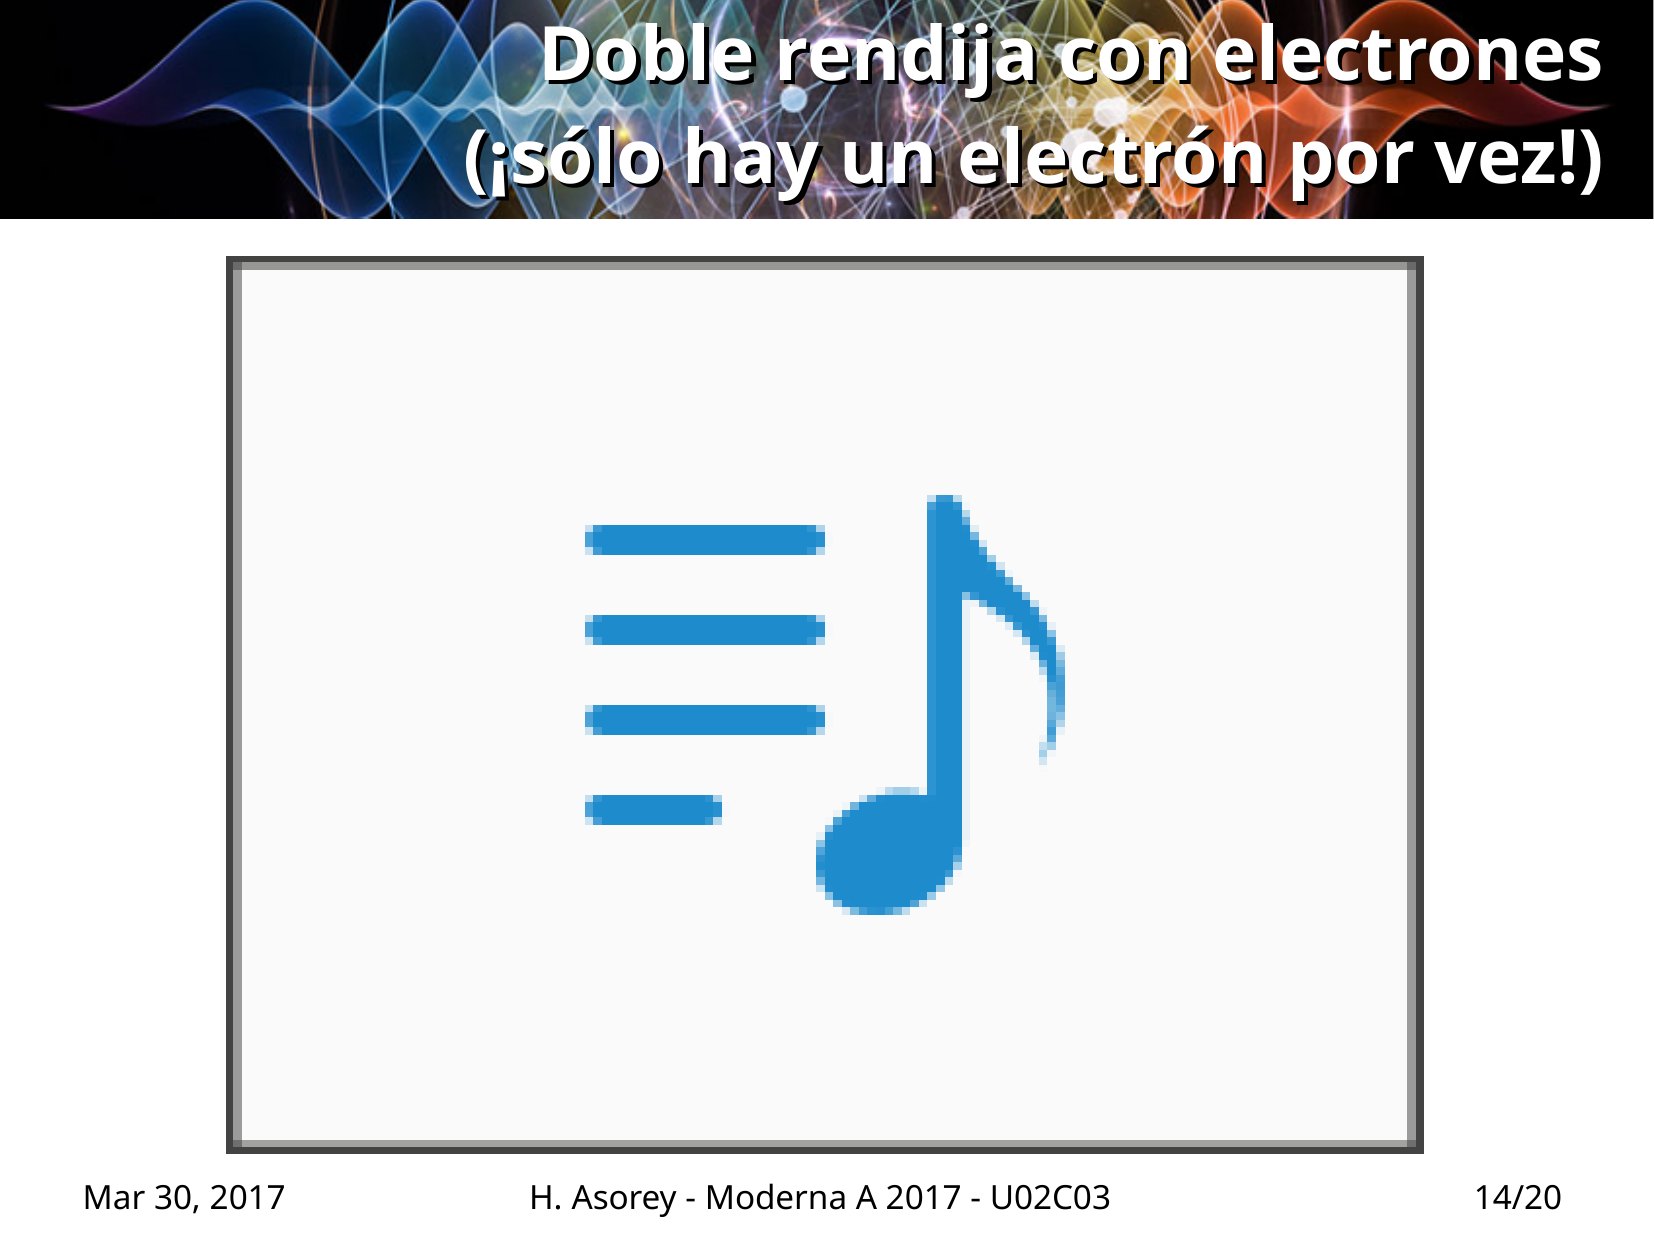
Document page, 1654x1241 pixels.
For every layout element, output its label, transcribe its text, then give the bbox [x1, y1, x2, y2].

picture [0, 0, 1654, 219]
title Doble rendija con electrones (¡sólo hay un electrón por vez!) [45, 11, 1606, 195]
text_box [224, 255, 1426, 1156]
